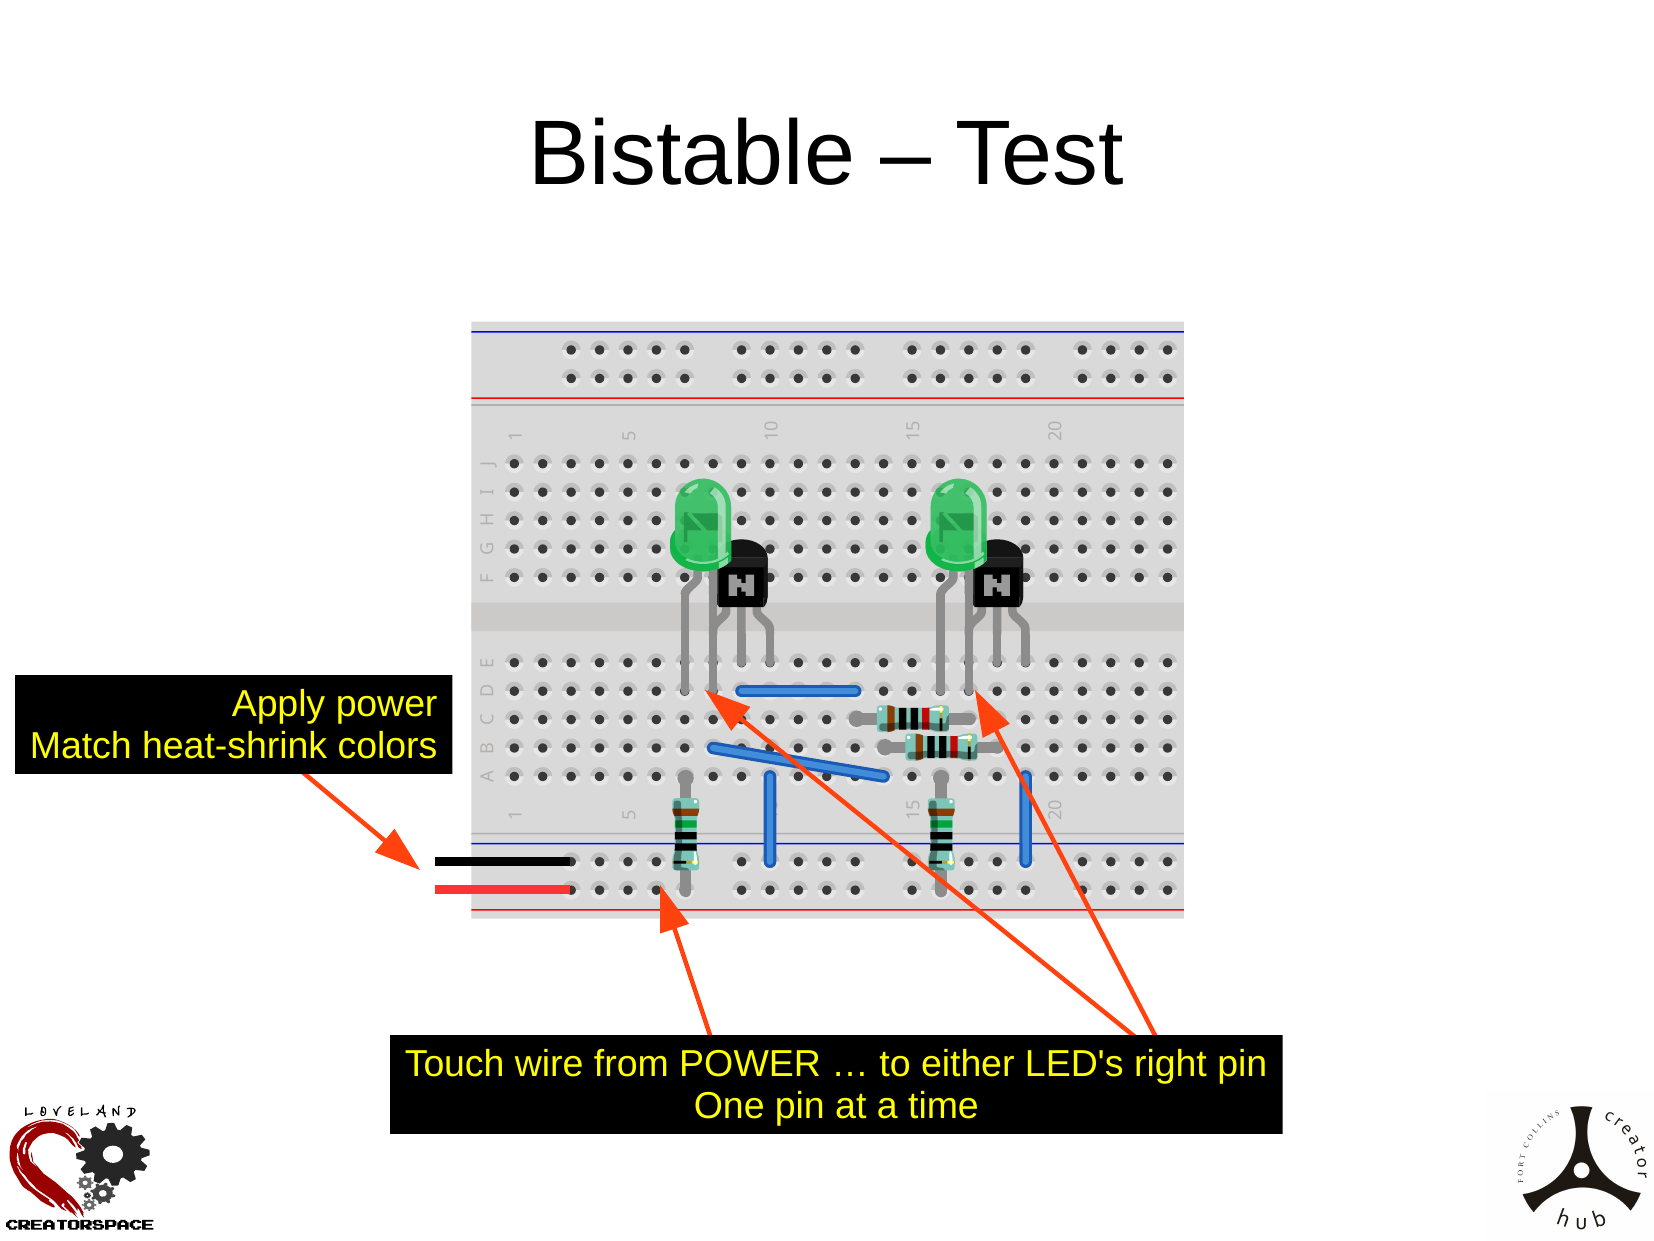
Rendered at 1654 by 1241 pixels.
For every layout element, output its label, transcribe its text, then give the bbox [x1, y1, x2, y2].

picture [469, 320, 1184, 921]
title Bistable – Test [82, 49, 1571, 257]
text_box Touch wire from POWER … to either LED's right pin One pin at a time [390, 1035, 1283, 1134]
text_box Apply power Match heat-shrink colors [15, 675, 453, 774]
picture [1485, 1090, 1654, 1241]
